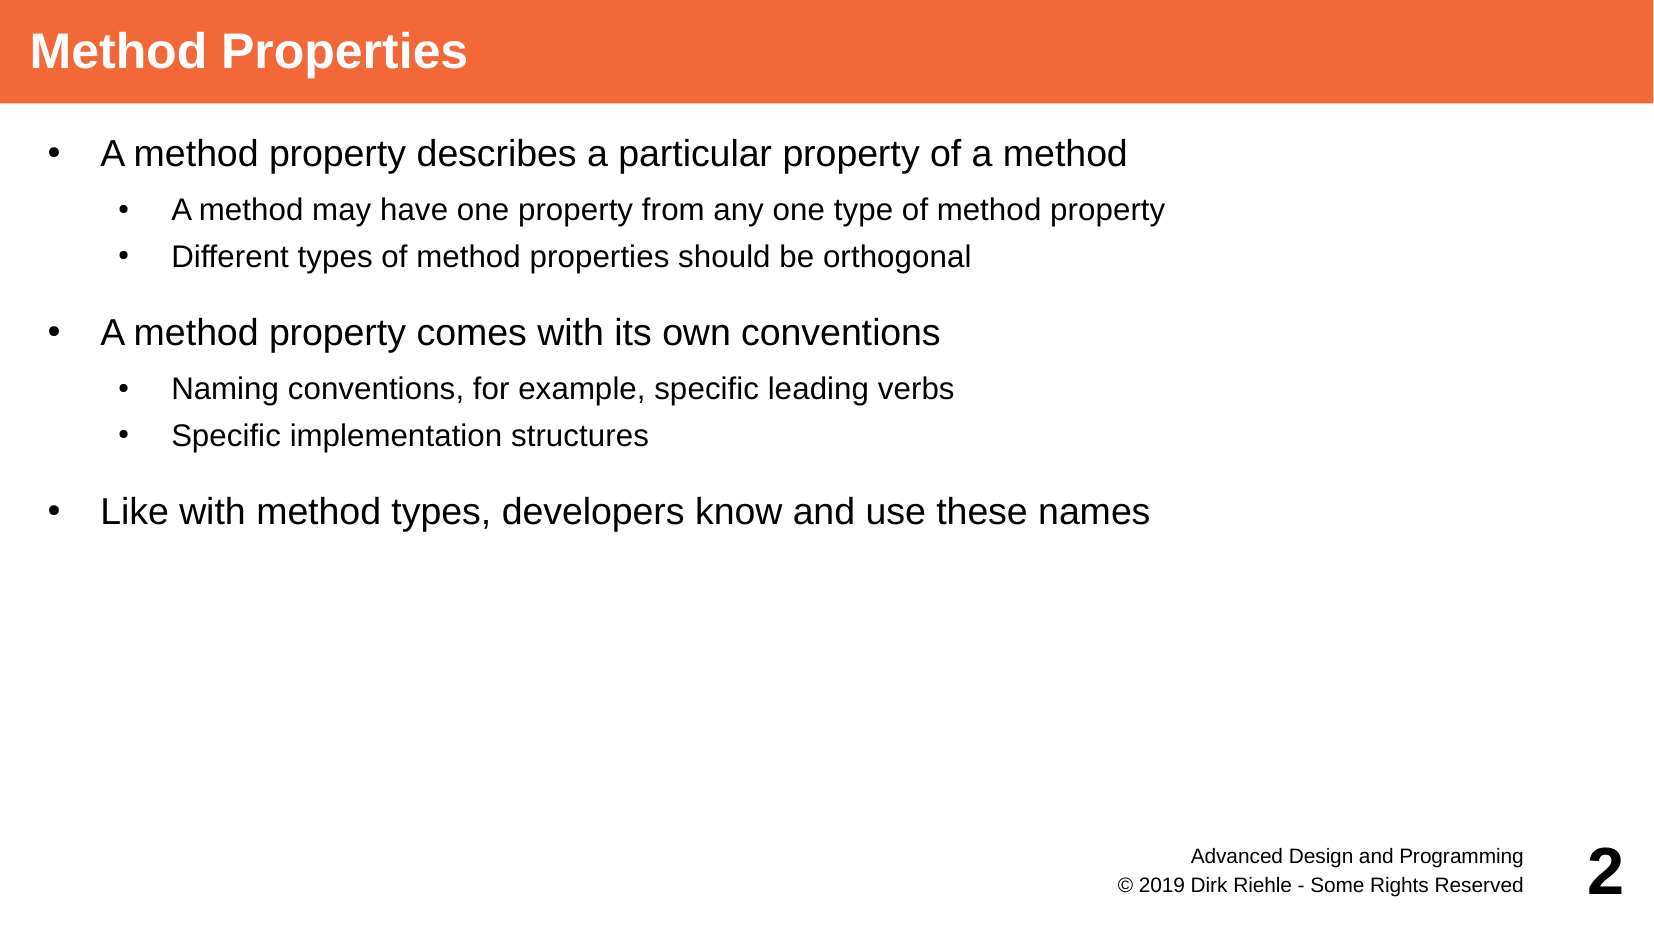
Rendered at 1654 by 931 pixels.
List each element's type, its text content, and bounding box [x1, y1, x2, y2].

list A method property describes a particular property of a method A method may have one property from any one type of method property Different types of method properties should be orthogonal A method property comes with its own conventions Naming conventions, for example, specific leading verbs Specific implementation structures Like with method types, developers know and use these names [29, 132, 1625, 813]
title Method Properties [0, 0, 1654, 104]
